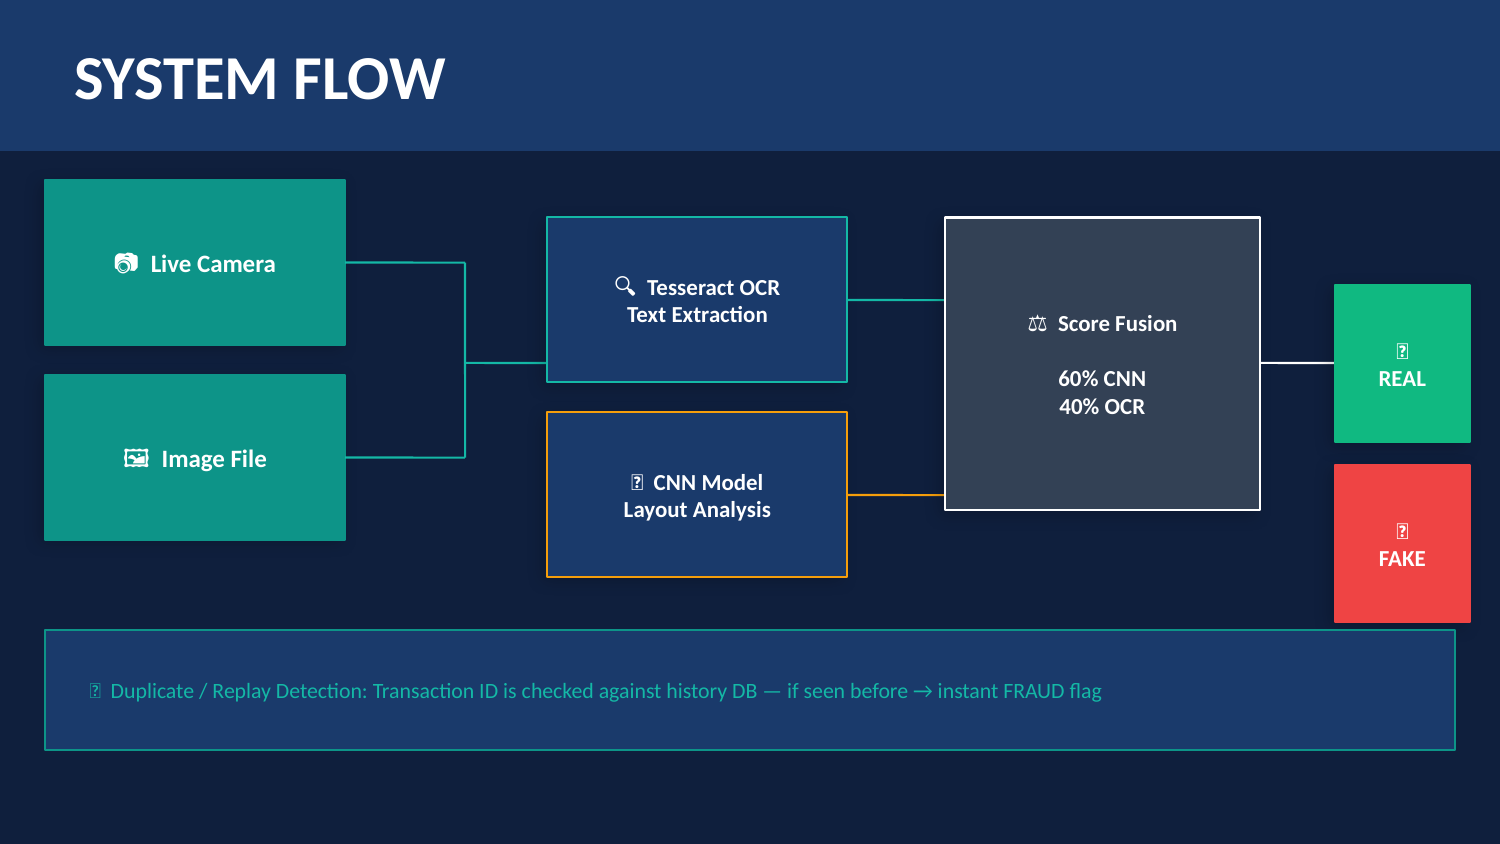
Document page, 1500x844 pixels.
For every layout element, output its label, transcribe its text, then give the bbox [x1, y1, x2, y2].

text_box 🔍 Tesseract OCR Text Extraction [547, 217, 848, 383]
text_box [0, 0, 1500, 150]
text_box ✅ REAL [1334, 285, 1470, 443]
text_box ⚖️ Score Fusion 60% CNN 40% OCR [944, 217, 1260, 510]
text_box 🖼️ Image File [44, 374, 345, 540]
text_box 📷 Live Camera [44, 179, 345, 345]
text_box SYSTEM FLOW [59, 7, 1440, 143]
text_box ❌ FAKE [1334, 465, 1470, 623]
text_box [44, 629, 74, 750]
text_box [1440, 629, 1455, 750]
text_box 🧠 CNN Model Layout Analysis [547, 412, 848, 578]
text_box 🔁 Duplicate / Replay Detection: Transaction ID is checked against history DB — if seen before → instant FRAUD flag [74, 629, 1440, 750]
